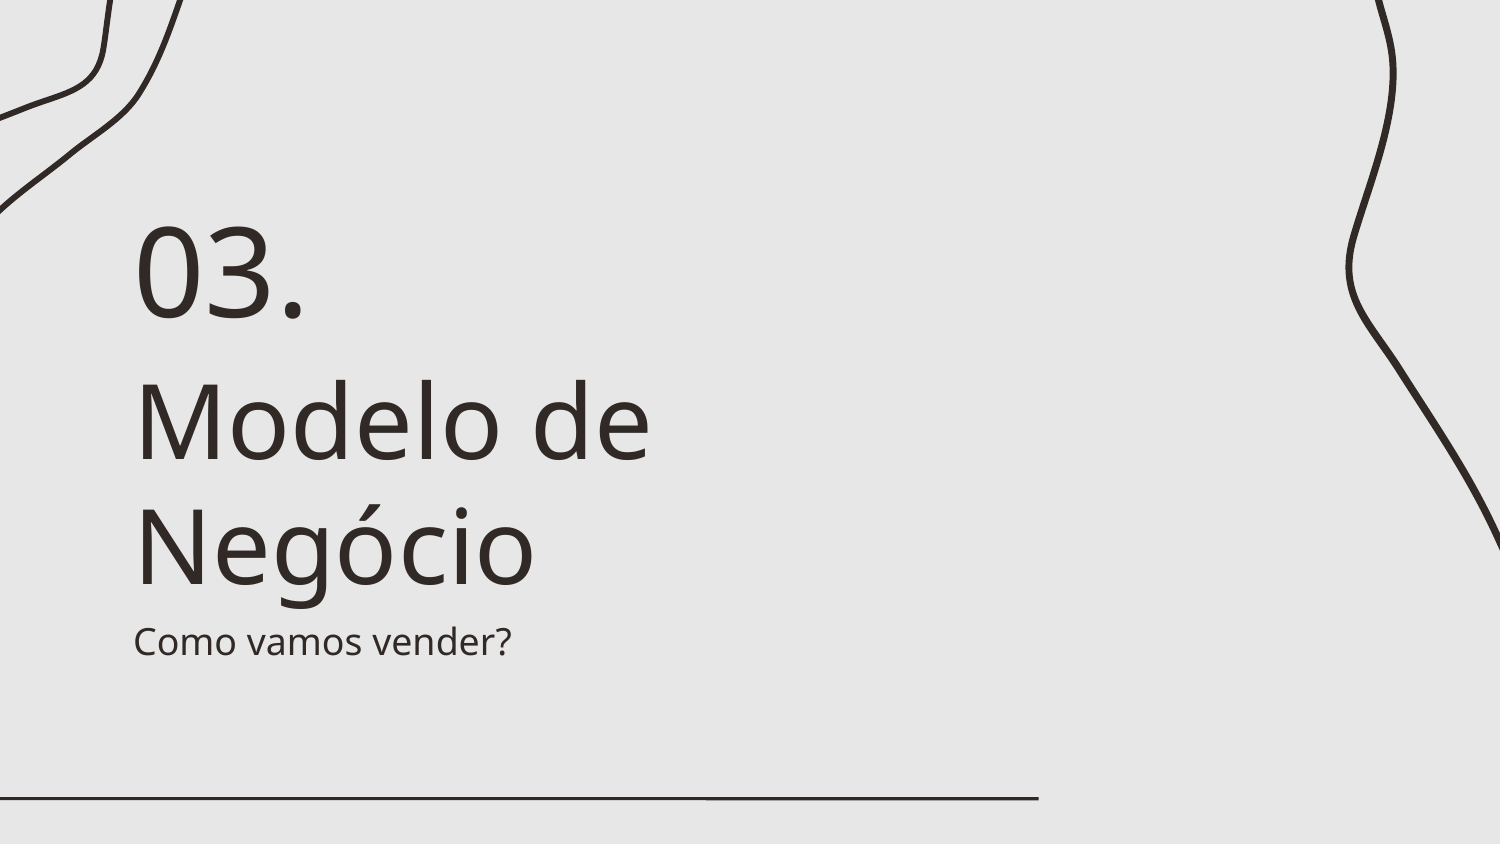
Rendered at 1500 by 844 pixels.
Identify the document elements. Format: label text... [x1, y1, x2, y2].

title 03. [118, 193, 950, 358]
subtitle Como vamos vender? [118, 603, 950, 721]
title Modelo de Negócio [118, 360, 830, 601]
